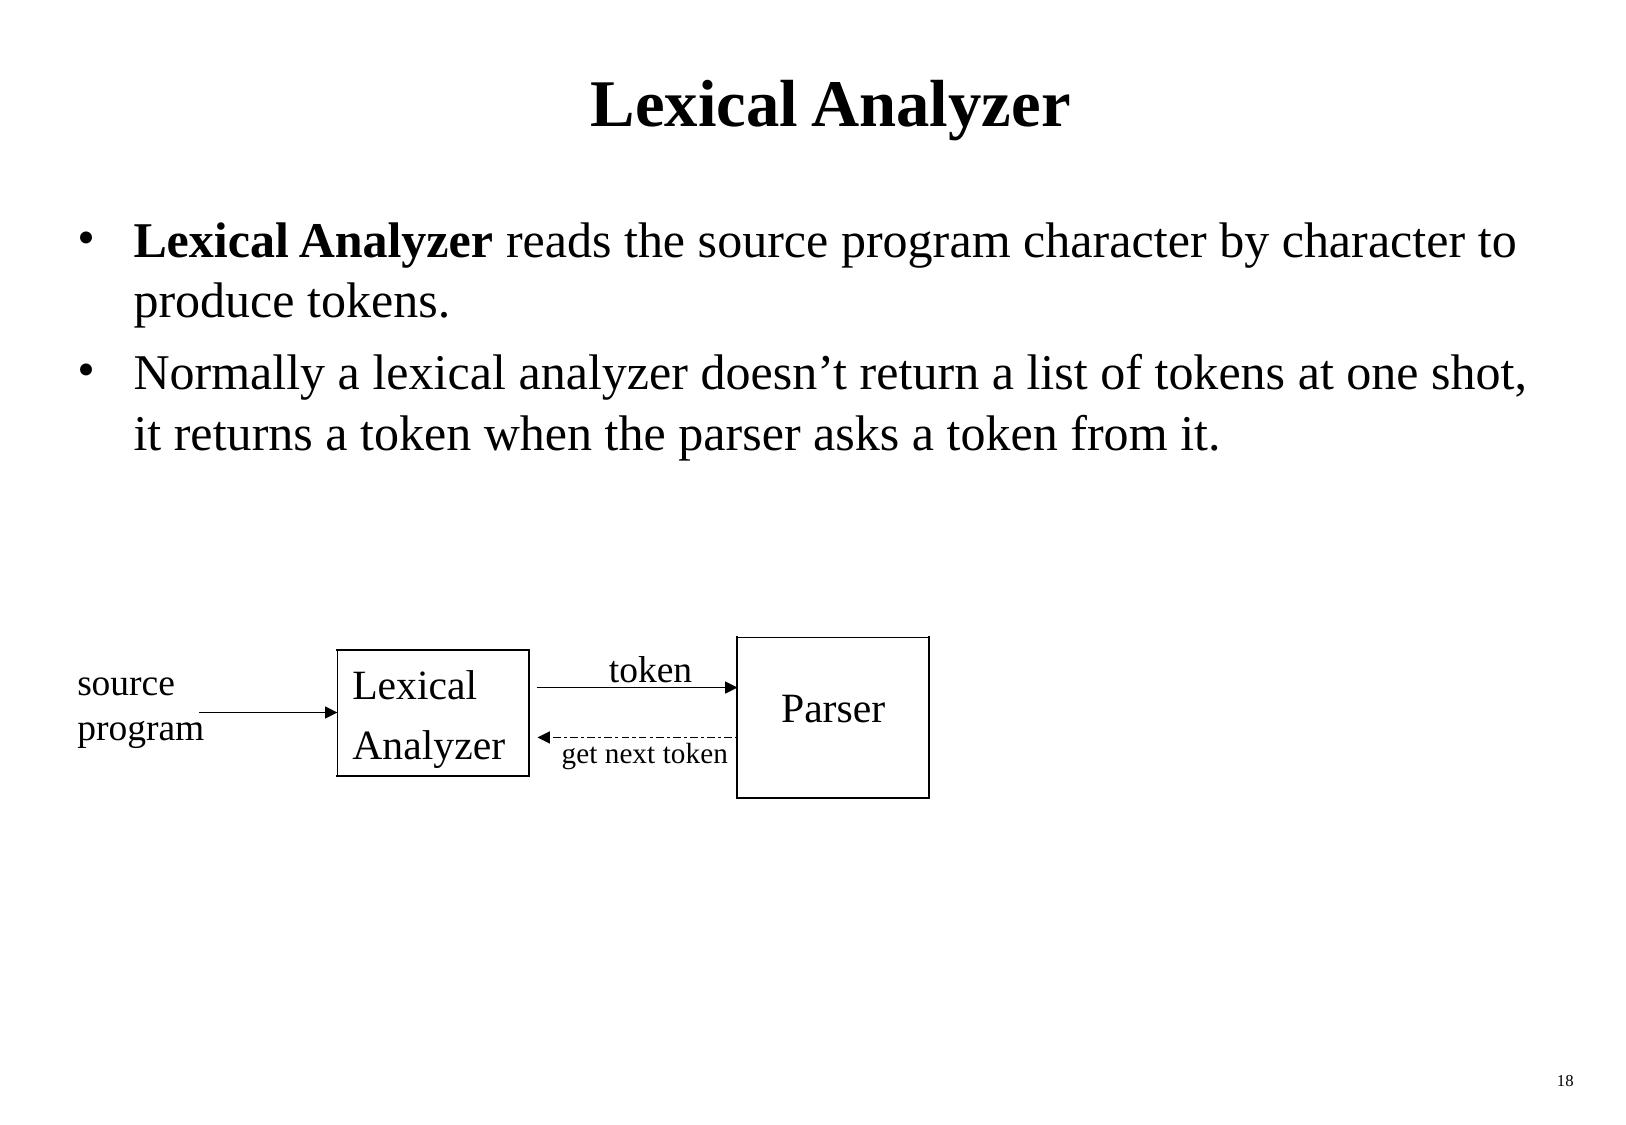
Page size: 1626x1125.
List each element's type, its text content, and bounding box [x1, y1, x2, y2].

text_box get next token [546, 726, 744, 778]
table_header Parser [738, 638, 928, 797]
text_box token [575, 637, 708, 698]
text_box source program [62, 649, 220, 756]
text_box <number> [1250, 1062, 1589, 1101]
table_header Lexical Analyzer [338, 651, 528, 775]
list Lexical Analyzer reads the source program character by character to produce tokens. Normally a lexical analyzer doesn’t return a list of tokens at one shot, it returns a token when the parser asks a token from it. [62, 199, 1600, 1038]
title Lexical Analyzer [62, 24, 1600, 175]
